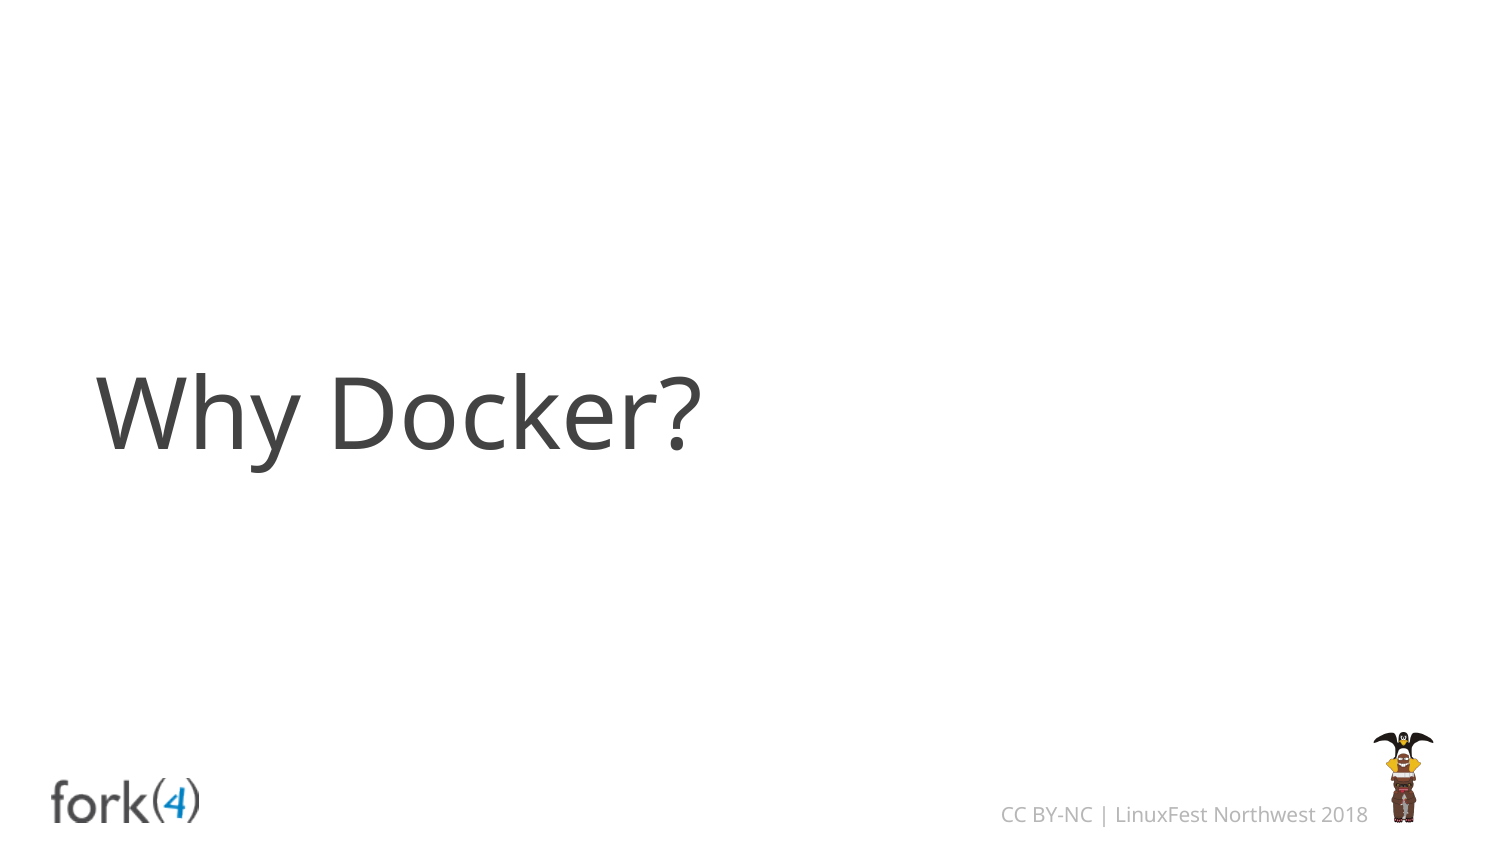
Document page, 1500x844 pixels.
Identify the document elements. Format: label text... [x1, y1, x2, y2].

picture [1358, 732, 1449, 823]
title Why Docker? [80, 73, 1125, 745]
picture [51, 778, 199, 823]
